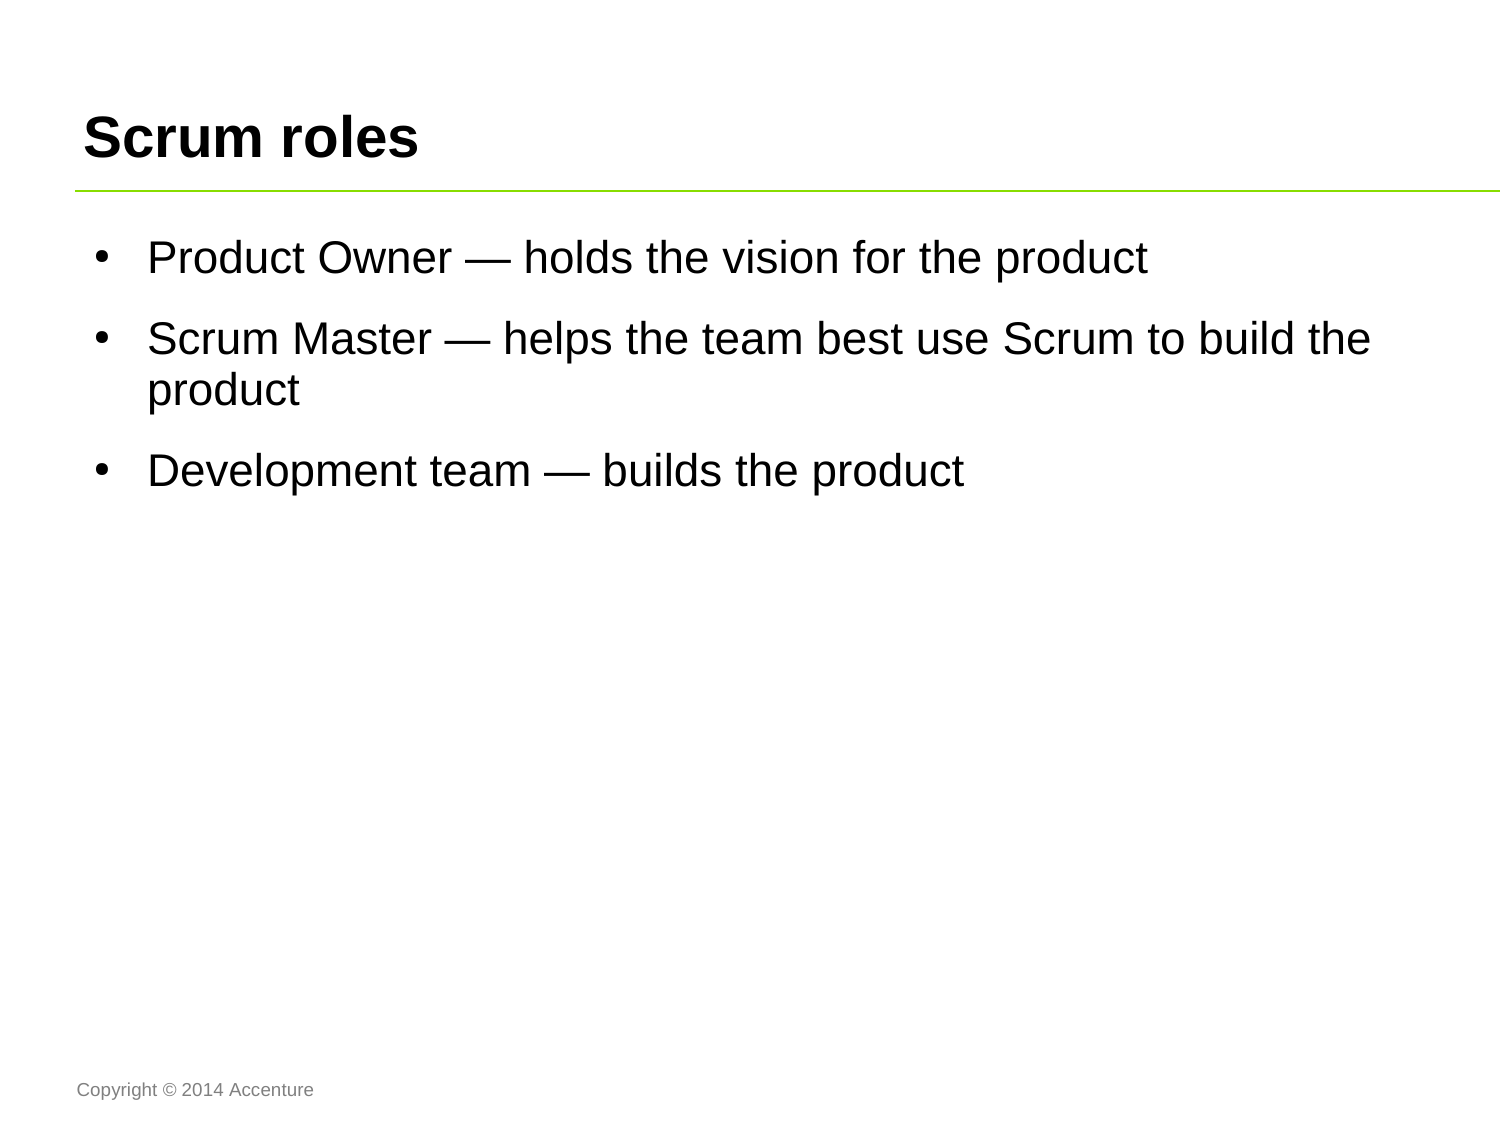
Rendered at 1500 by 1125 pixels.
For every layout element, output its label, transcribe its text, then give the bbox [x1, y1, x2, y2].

list Product Owner — holds the vision for the product Scrum Master — helps the team best use Scrum to build the product Development team — builds the product [76, 231, 1427, 1057]
title Scrum roles [67, 70, 1418, 203]
